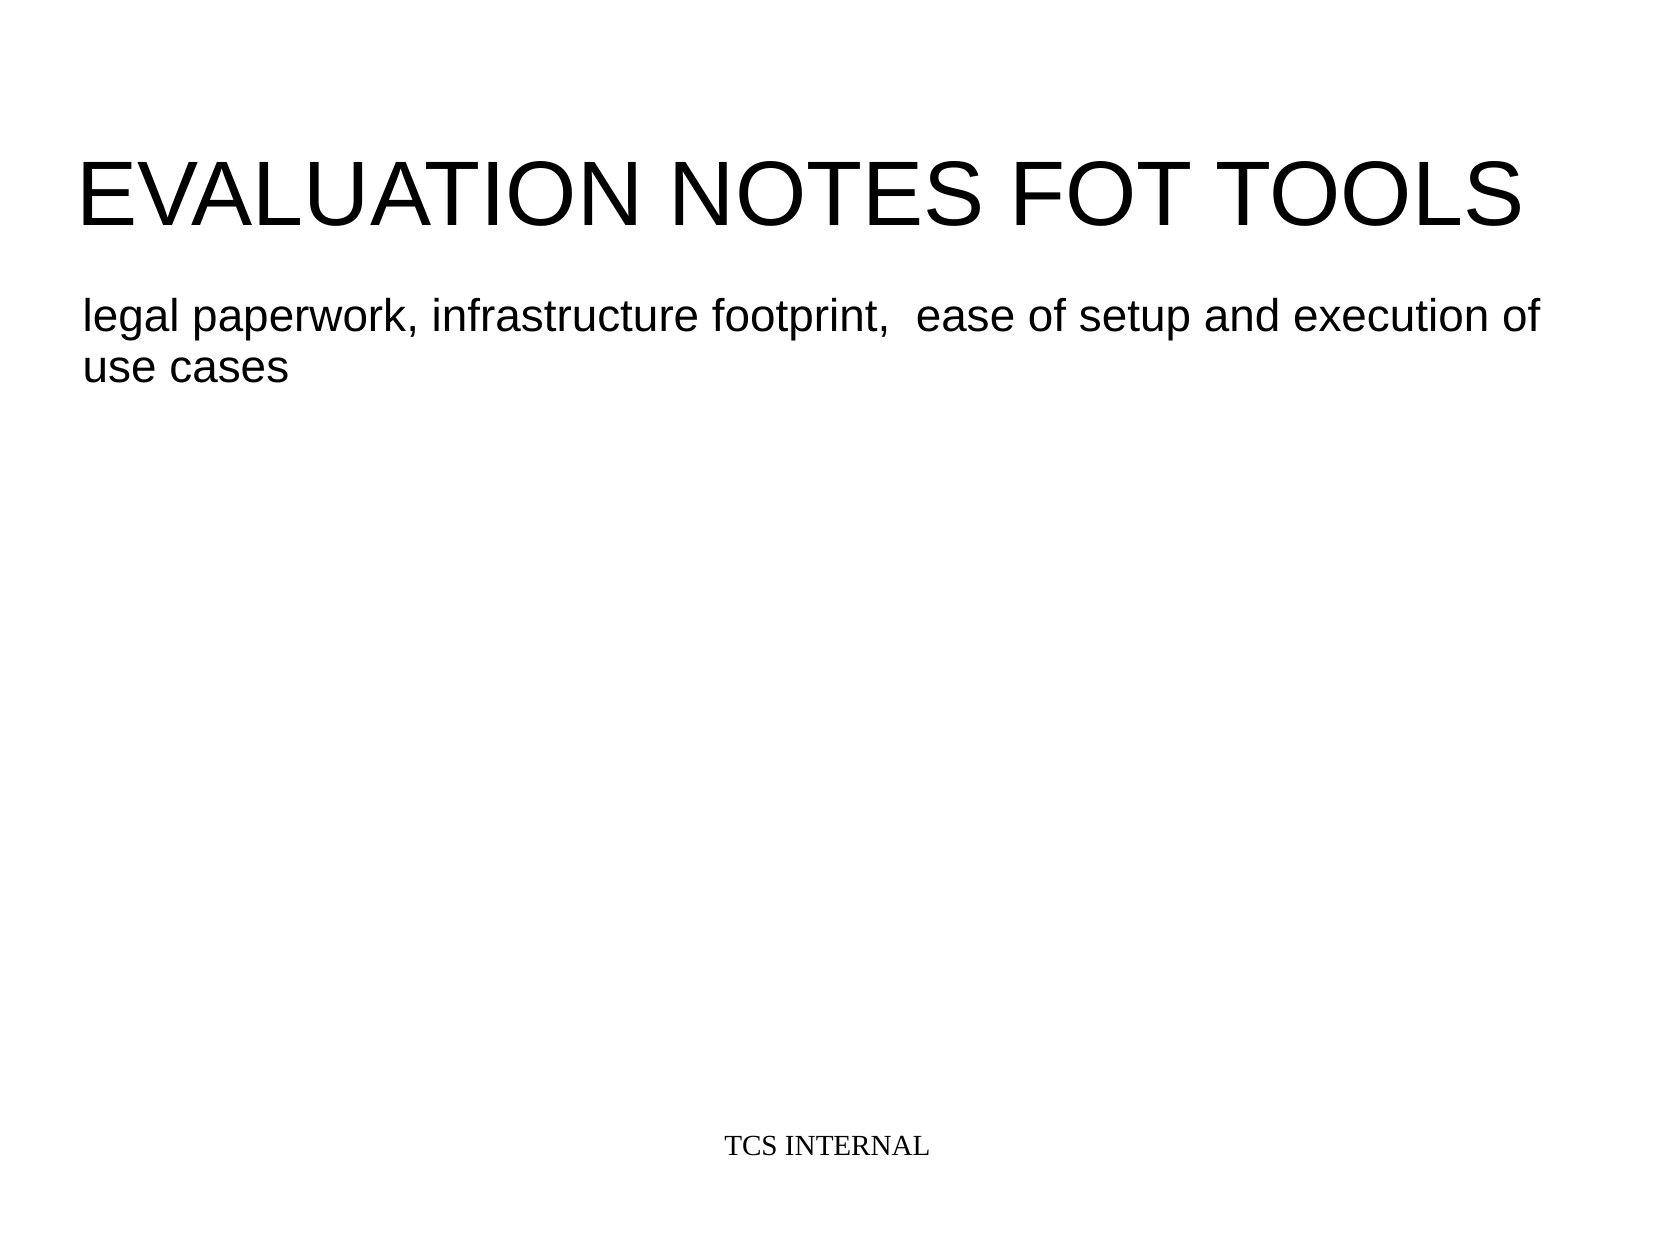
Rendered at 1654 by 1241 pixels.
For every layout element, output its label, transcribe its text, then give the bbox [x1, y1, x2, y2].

list legal paperwork, infrastructure footprint, ease of setup and execution of use cases [82, 290, 1571, 1109]
title EVALUATION NOTES FOT TOOLS [56, 90, 1546, 298]
